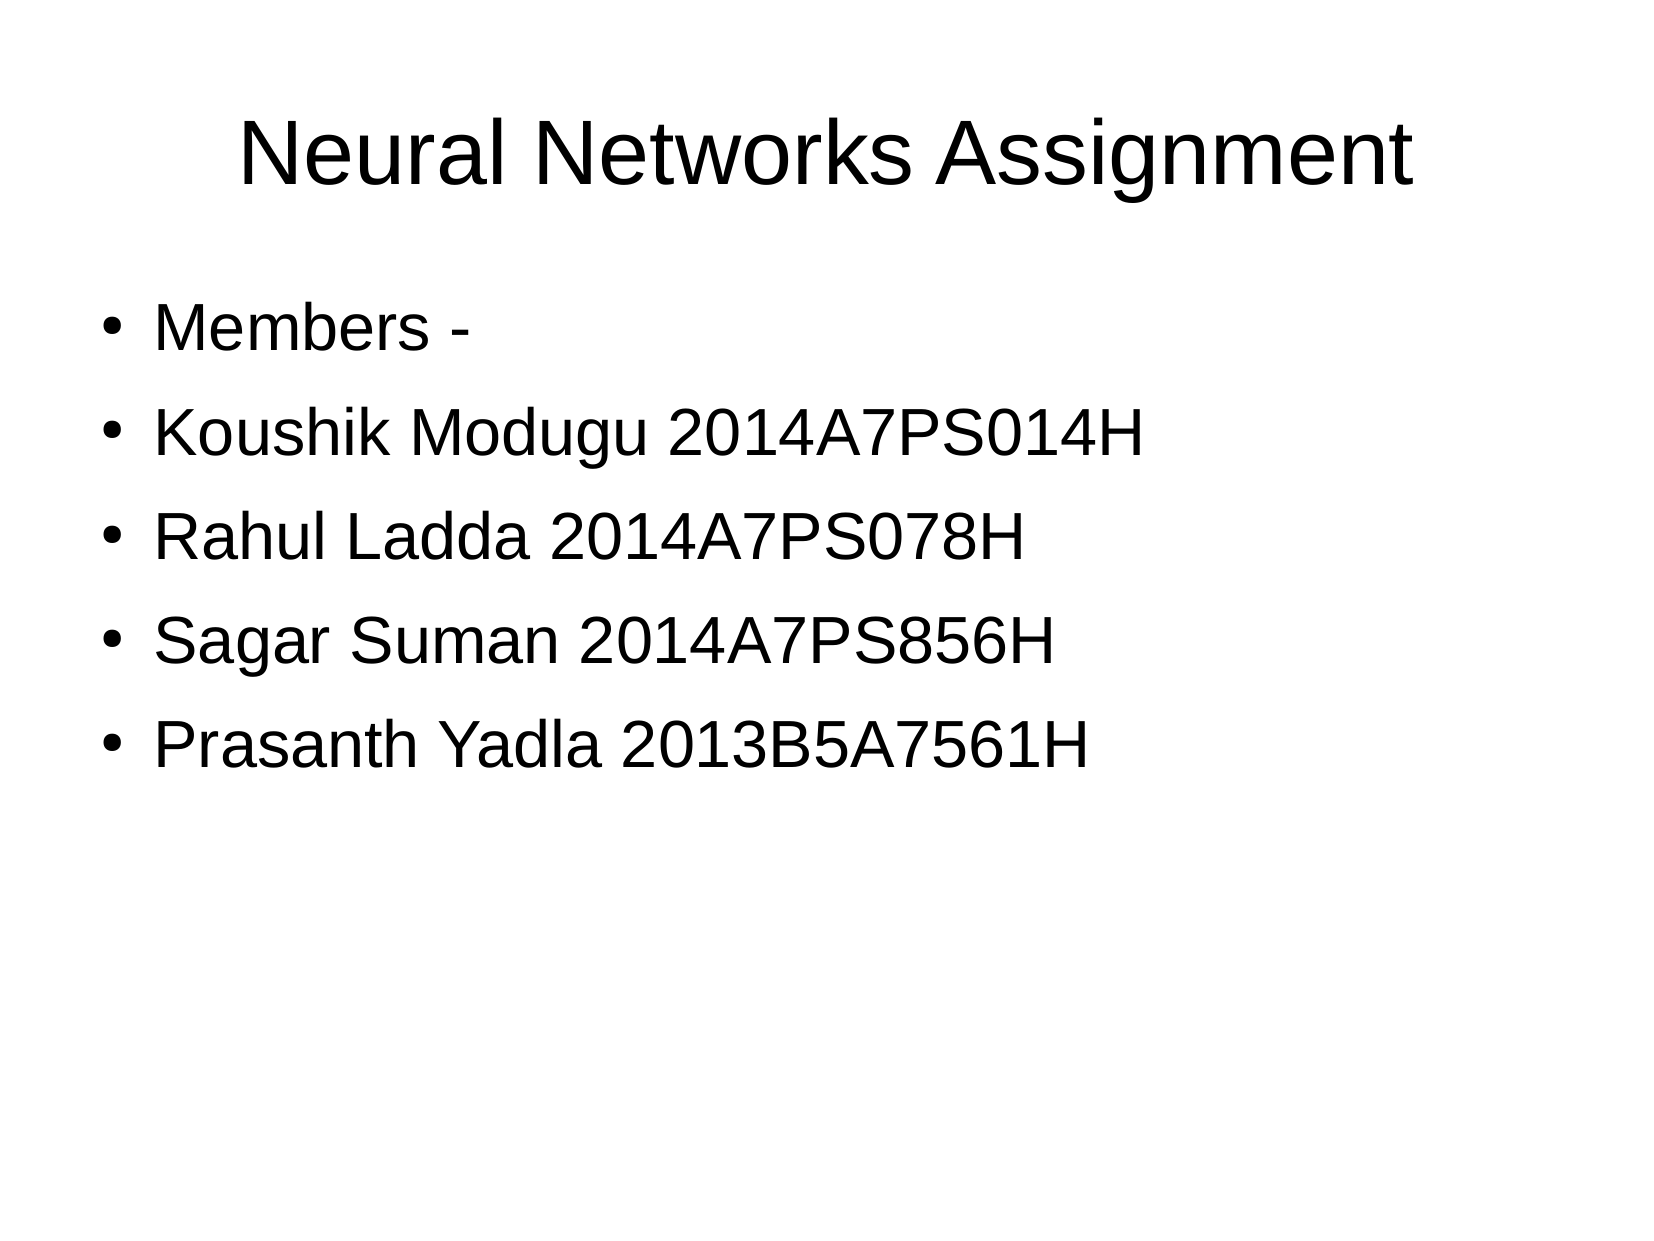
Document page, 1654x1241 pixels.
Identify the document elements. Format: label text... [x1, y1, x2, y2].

list Members - Koushik Modugu 2014A7PS014H Rahul Ladda 2014A7PS078H Sagar Suman 2014A7PS856H Prasanth Yadla 2013B5A7561H [82, 290, 1571, 1010]
title Neural Networks Assignment [82, 49, 1571, 257]
